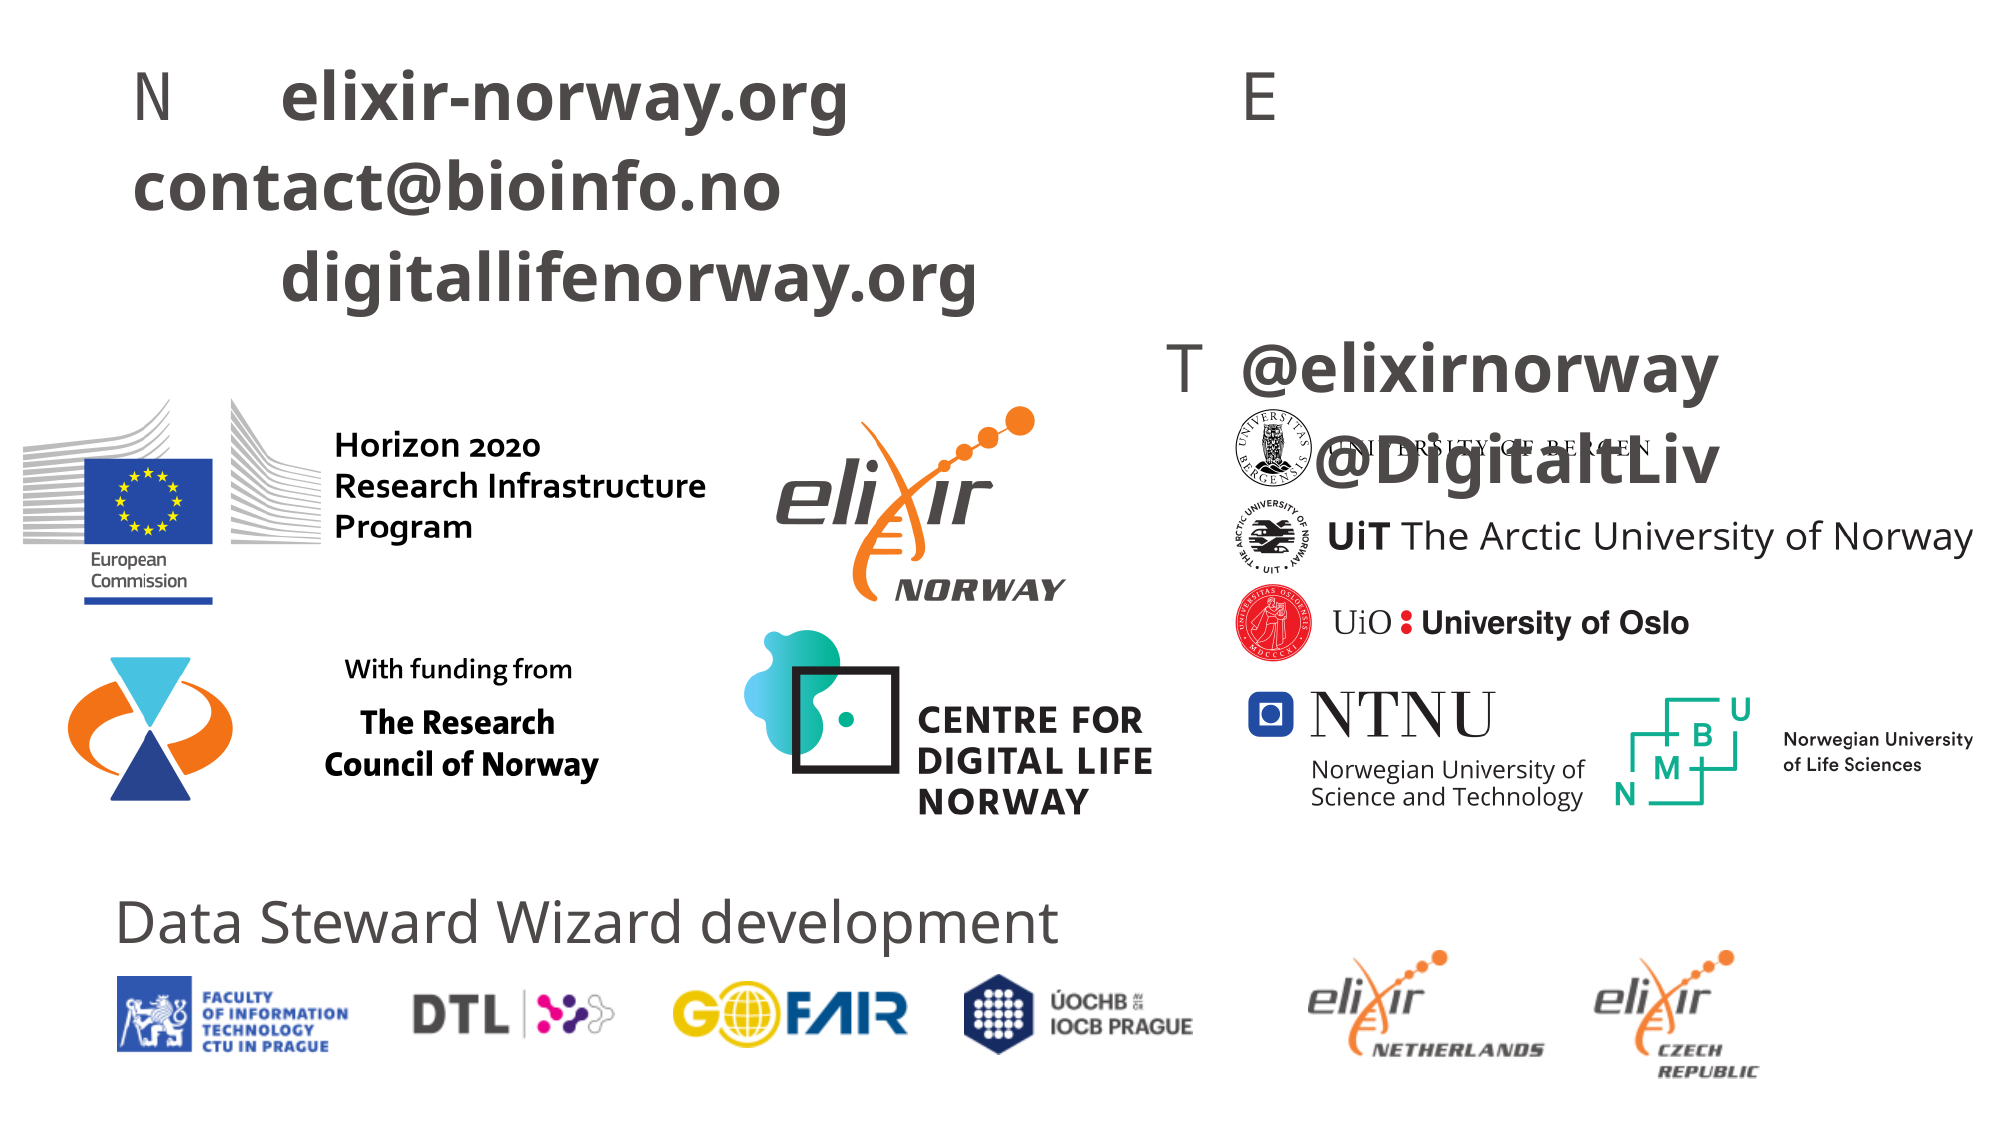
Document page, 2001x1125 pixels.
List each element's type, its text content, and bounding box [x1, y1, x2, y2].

text_box Data Steward Wizard development [100, 874, 969, 948]
picture [117, 976, 615, 1054]
picture [1308, 950, 1760, 1079]
picture [673, 981, 908, 1048]
picture [964, 974, 1193, 1055]
picture [23, 398, 1973, 815]
text_box N elixir-norway.org E contact@bioinfo.no digitallifenorway.org T @elixirnorway @DigitaltLiv [118, 41, 1926, 521]
